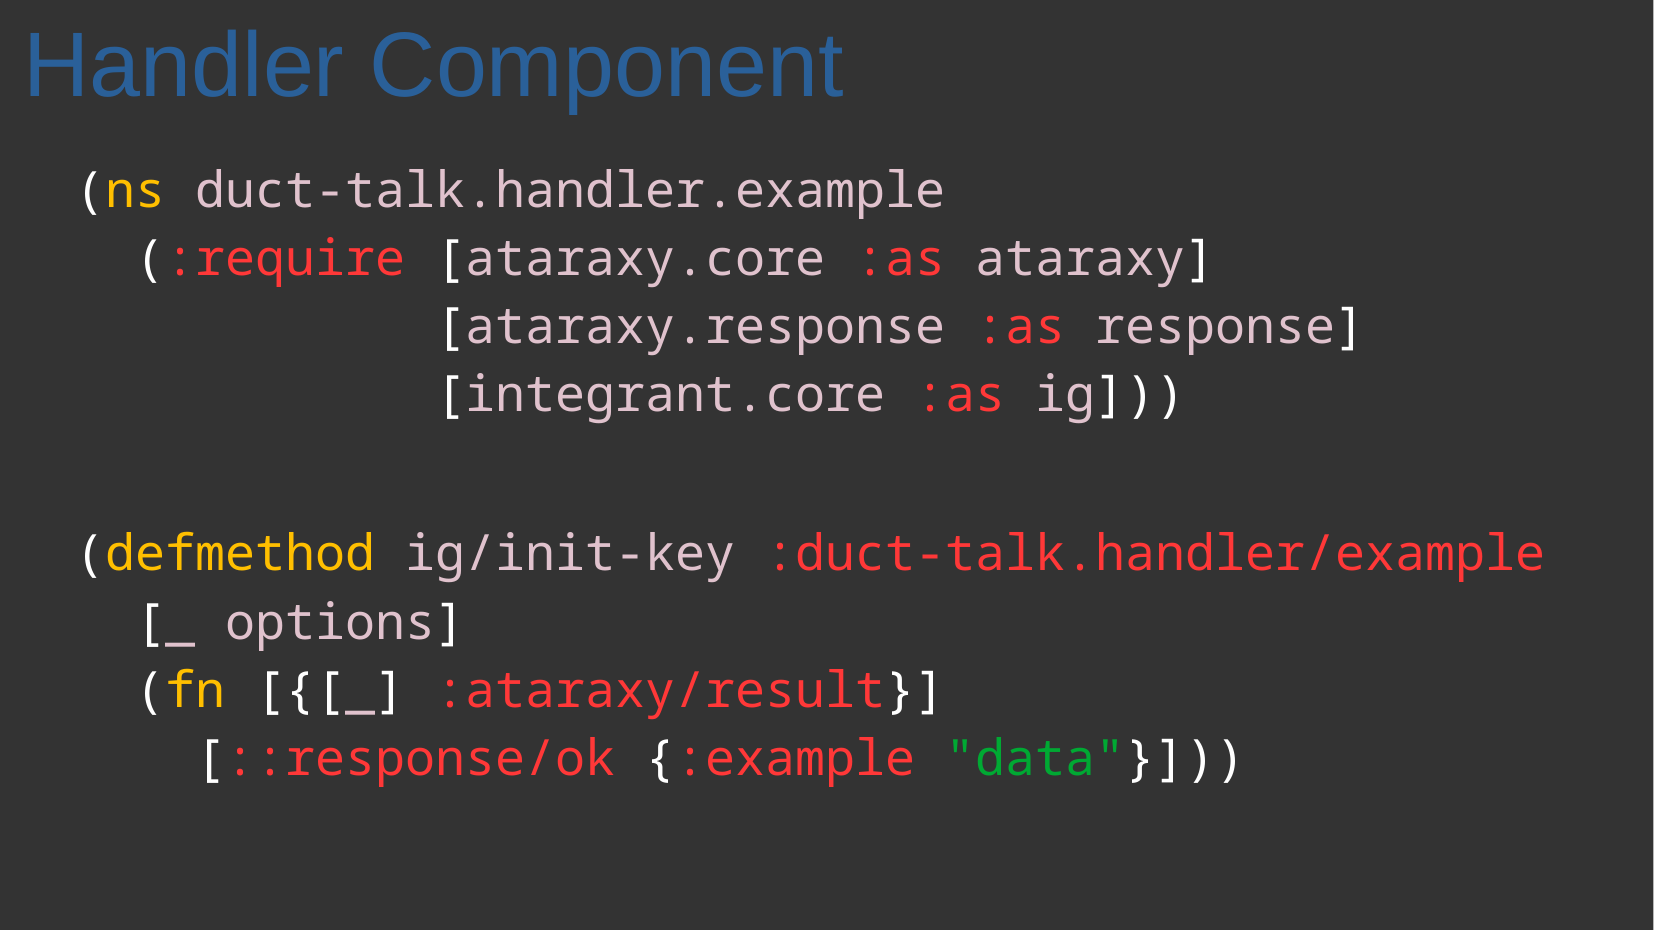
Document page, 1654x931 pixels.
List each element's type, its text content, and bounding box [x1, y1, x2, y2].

list (ns duct-talk.handler.example (:require [ataraxy.core :as ataraxy] [ataraxy.response :as response] [integrant.core :as ig])) (defmethod ig/init-key :duct-talk.handler/example [_ options] (fn [{[_] :ataraxy/result}] [::response/ok {:example "data"}])) [75, 153, 1564, 851]
title Handler Component [23, 11, 1589, 119]
